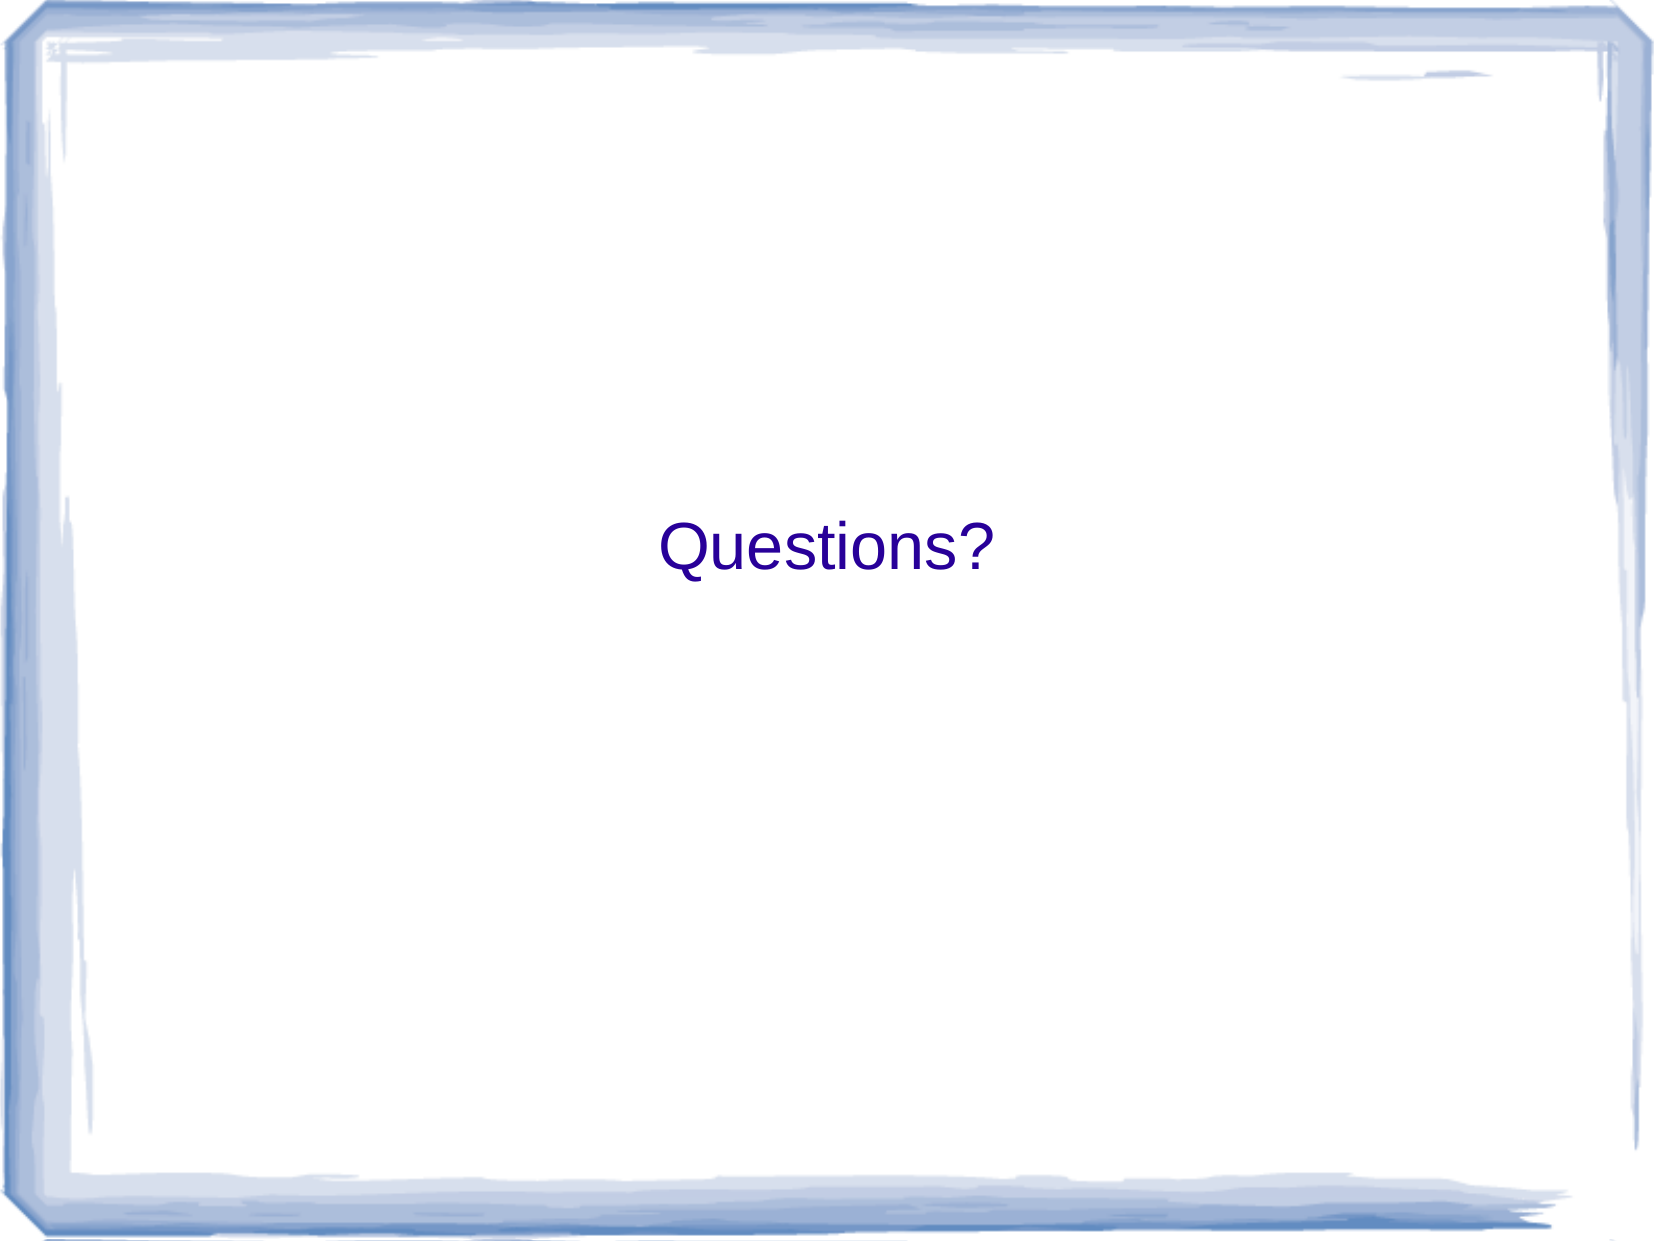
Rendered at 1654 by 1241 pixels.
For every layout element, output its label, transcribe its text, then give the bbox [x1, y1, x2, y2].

subtitle Questions? [82, 49, 1571, 1045]
picture [0, 0, 1654, 1241]
